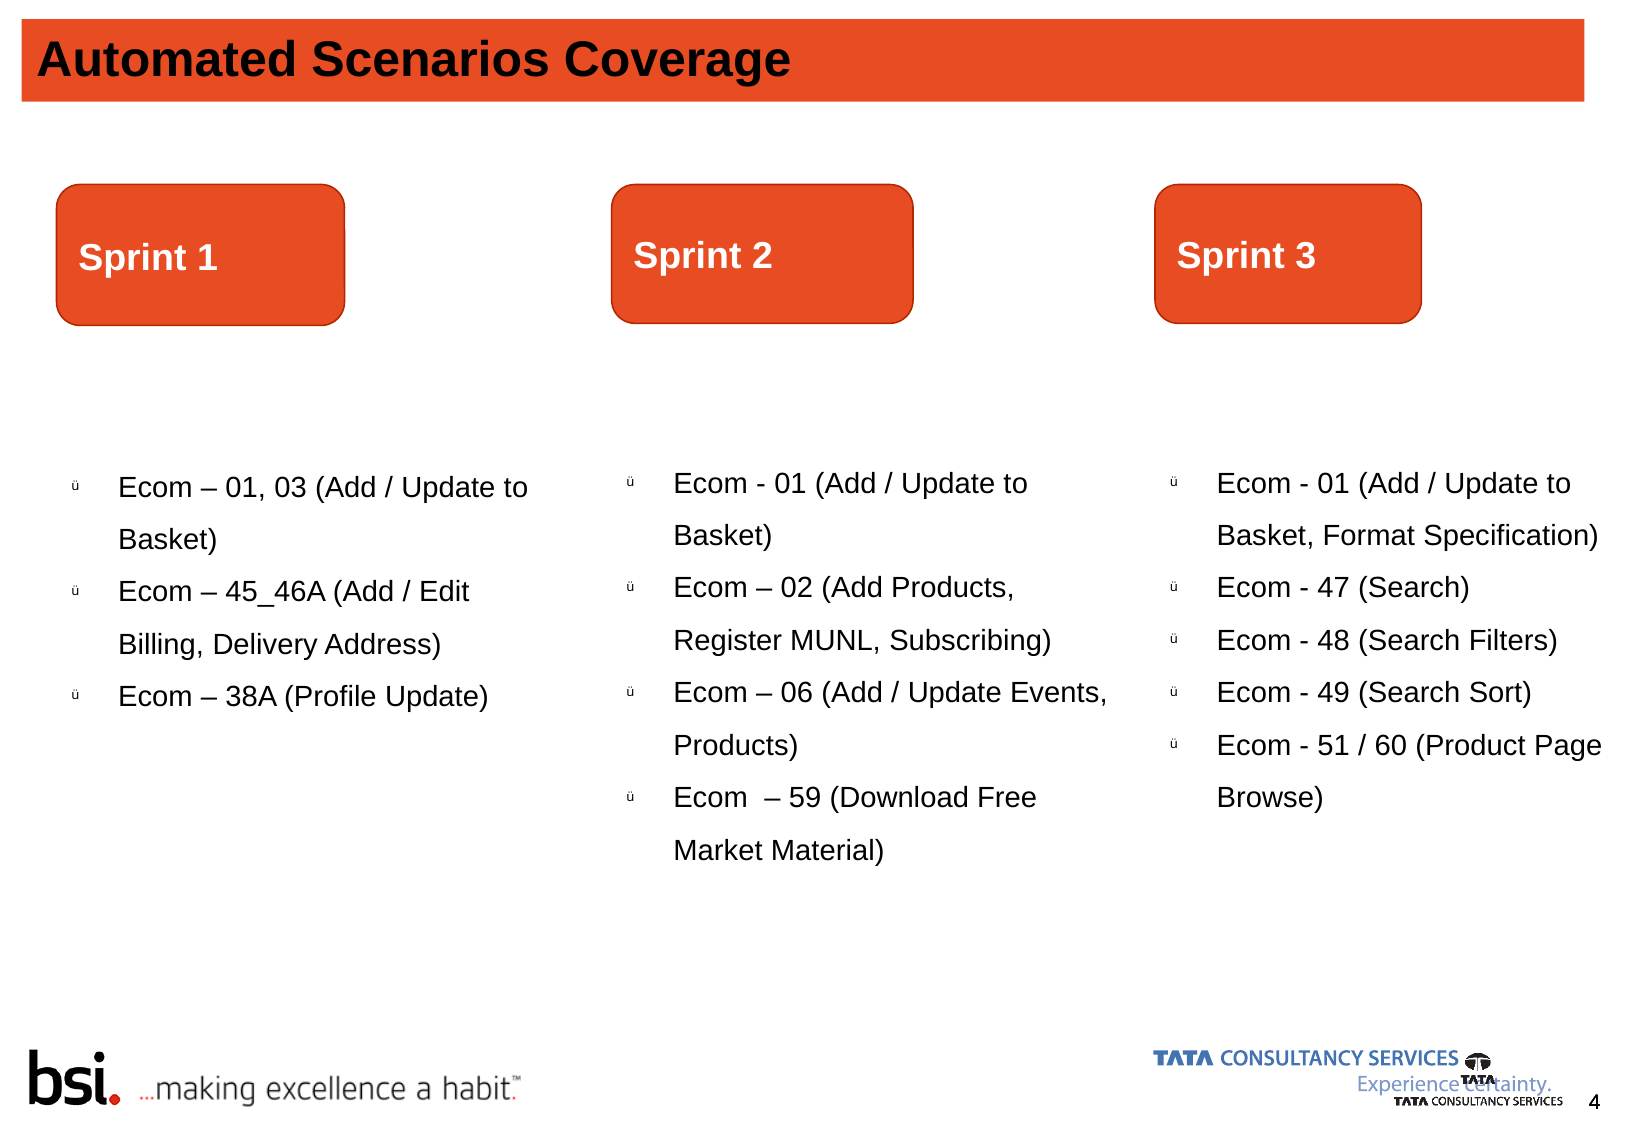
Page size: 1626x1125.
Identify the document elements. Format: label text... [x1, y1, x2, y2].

text_box Sprint 2 [611, 184, 914, 324]
picture [1387, 1046, 1569, 1112]
text_box Sprint 1 [56, 184, 345, 326]
text_box Ecom – 01, 03 (Add / Update to Basket) Ecom – 45_46A (Add / Edit Billing, Delivery Address) Ecom – 38A (Profile Update) [56, 442, 565, 721]
text_box Sprint 3 [1155, 184, 1422, 324]
text_box Ecom - 01 (Add / Update to Basket, Format Specification) Ecom - 47 (Search) Ecom - 48 (Search Filters) Ecom - 49 (Search Sort) Ecom - 51 / 60 (Product Page Browse) [1155, 439, 1625, 821]
picture [27, 1046, 541, 1125]
text_box Automated Scenarios Coverage [21, 19, 1585, 102]
text_box Ecom - 01 (Add / Update to Basket) Ecom – 02 (Add Products, Register MUNL, Subscribing) Ecom – 06 (Add / Update Events, Products) Ecom – 59 (Download Free Market Material) [611, 439, 1144, 874]
